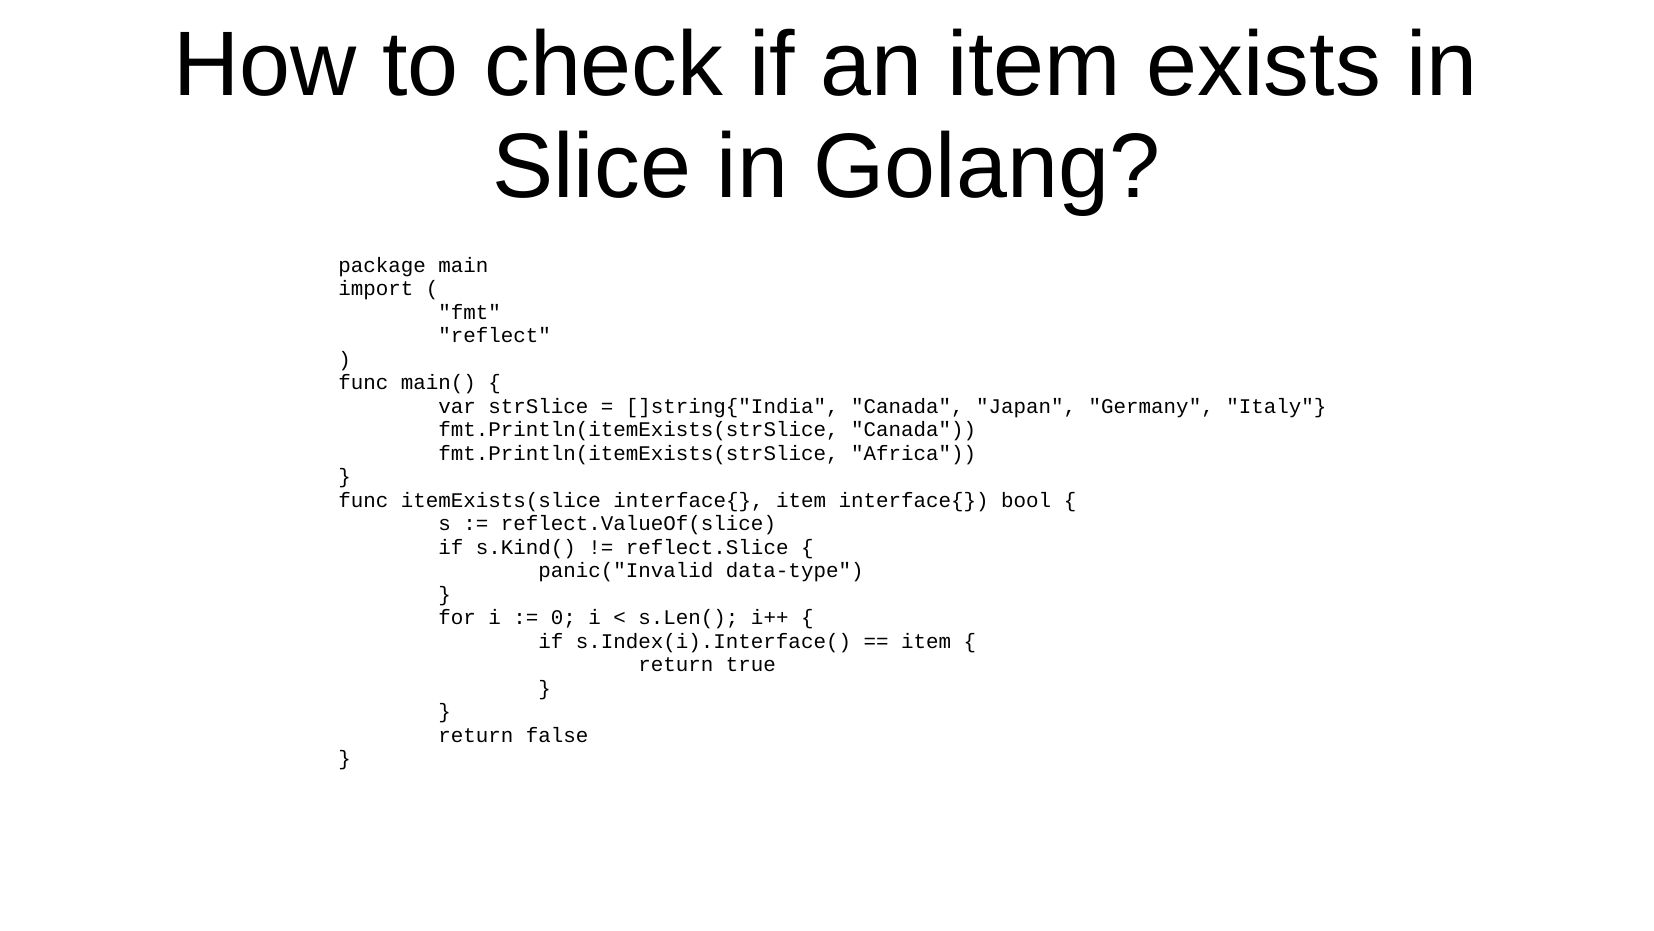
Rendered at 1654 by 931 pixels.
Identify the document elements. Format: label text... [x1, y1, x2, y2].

title How to check if an item exists in Slice in Golang? [82, 12, 1571, 218]
text_box package main import ( "fmt" "reflect" ) func main() { var strSlice = []string{"India", "Canada", "Japan", "Germany", "Italy"} fmt.Println(itemExists(strSlice, "Canada")) fmt.Println(itemExists(strSlice, "Africa")) } func itemExists(slice interface{}, item interface{}) bool { s := reflect.ValueOf(slice) if s.Kind() != reflect.Slice { panic("Invalid data-type") } for i := 0; i < s.Len(); i++ { if s.Index(i).Interface() == item { return true } } return false } [323, 247, 1341, 780]
